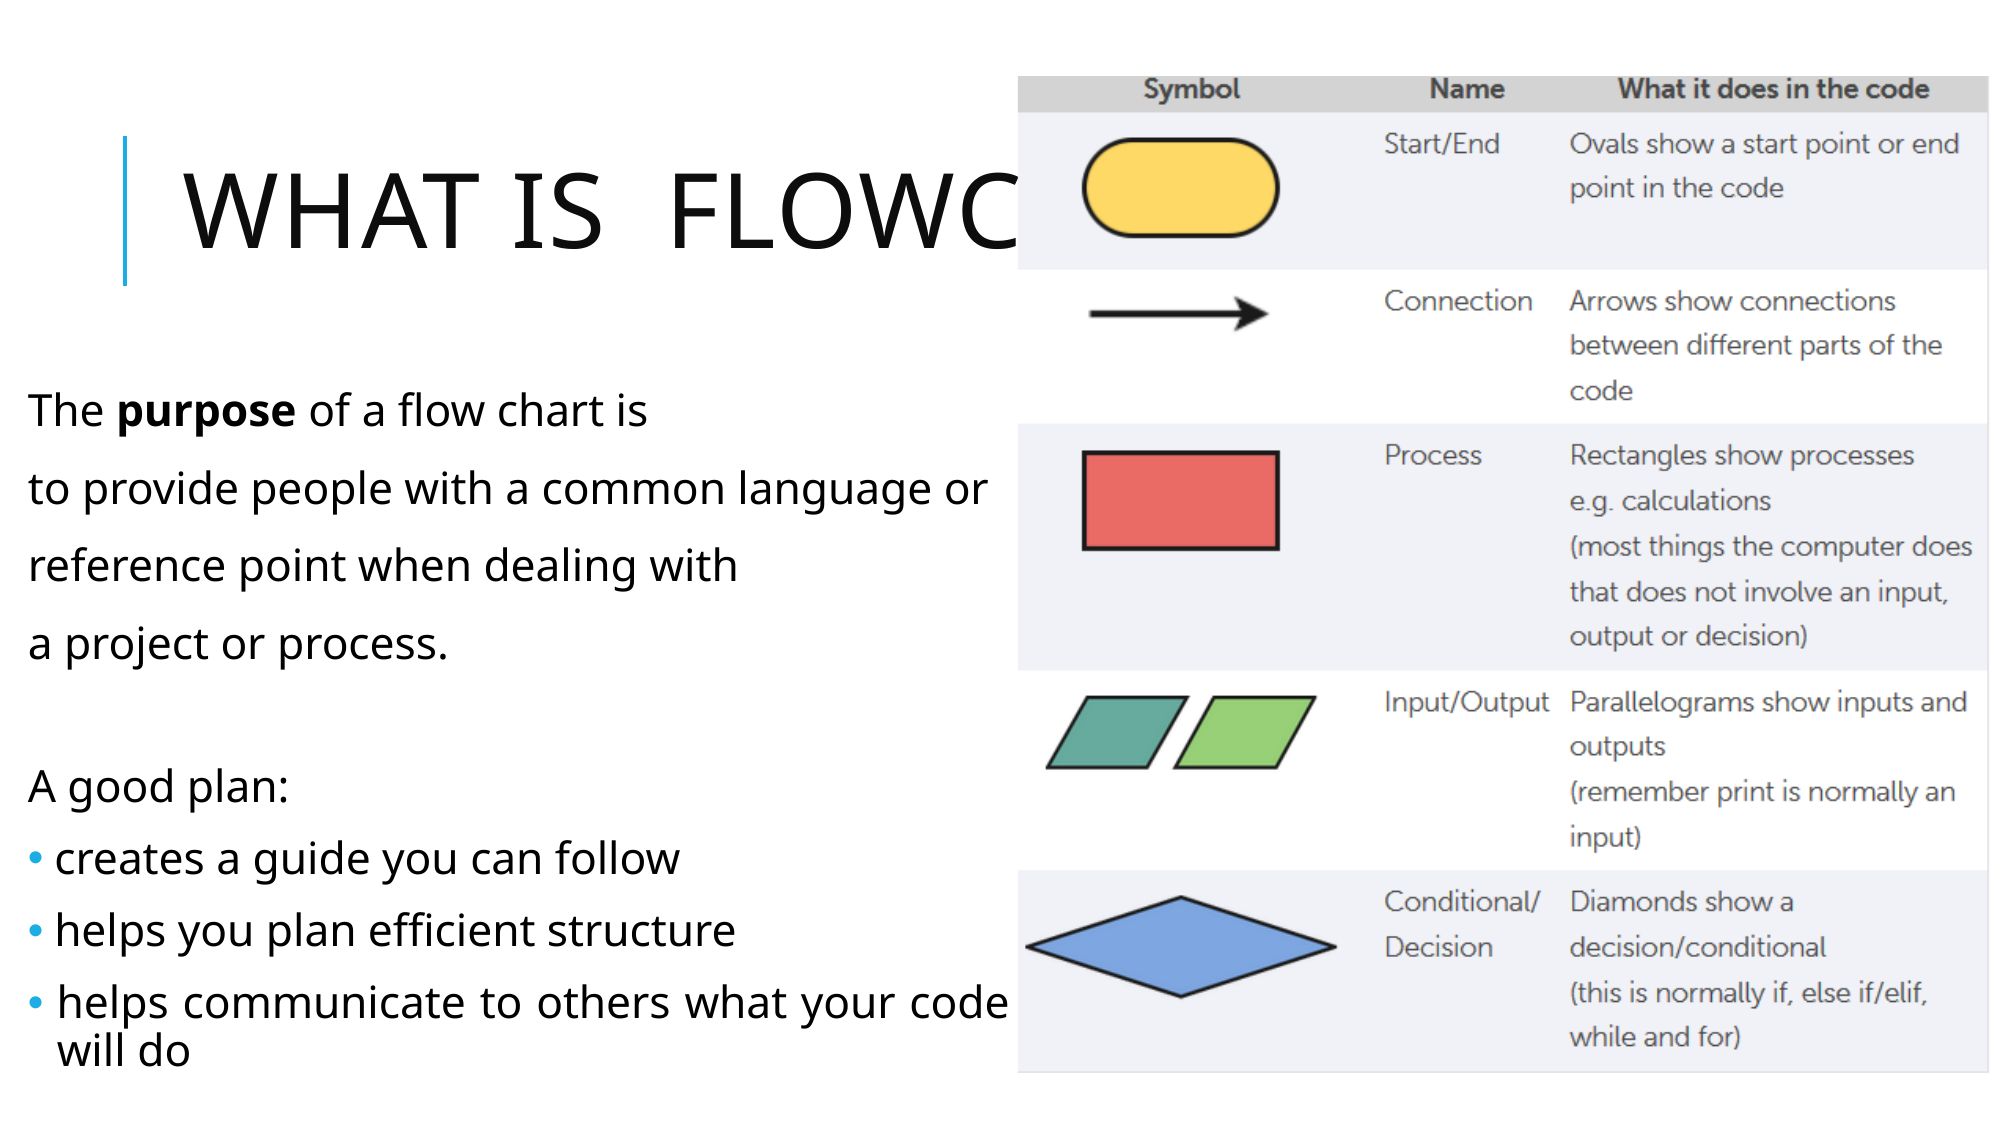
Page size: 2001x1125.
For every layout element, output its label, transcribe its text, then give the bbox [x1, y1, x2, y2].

title What is flowchart? [168, 96, 1017, 343]
picture [1017, 76, 1992, 1073]
list The purpose of a flow chart is to provide people with a common language or reference point when dealing with a project or process. A good plan: creates a guide you can follow helps you plan efficient structure helps communicate to others what your code will do [20, 375, 1018, 1125]
